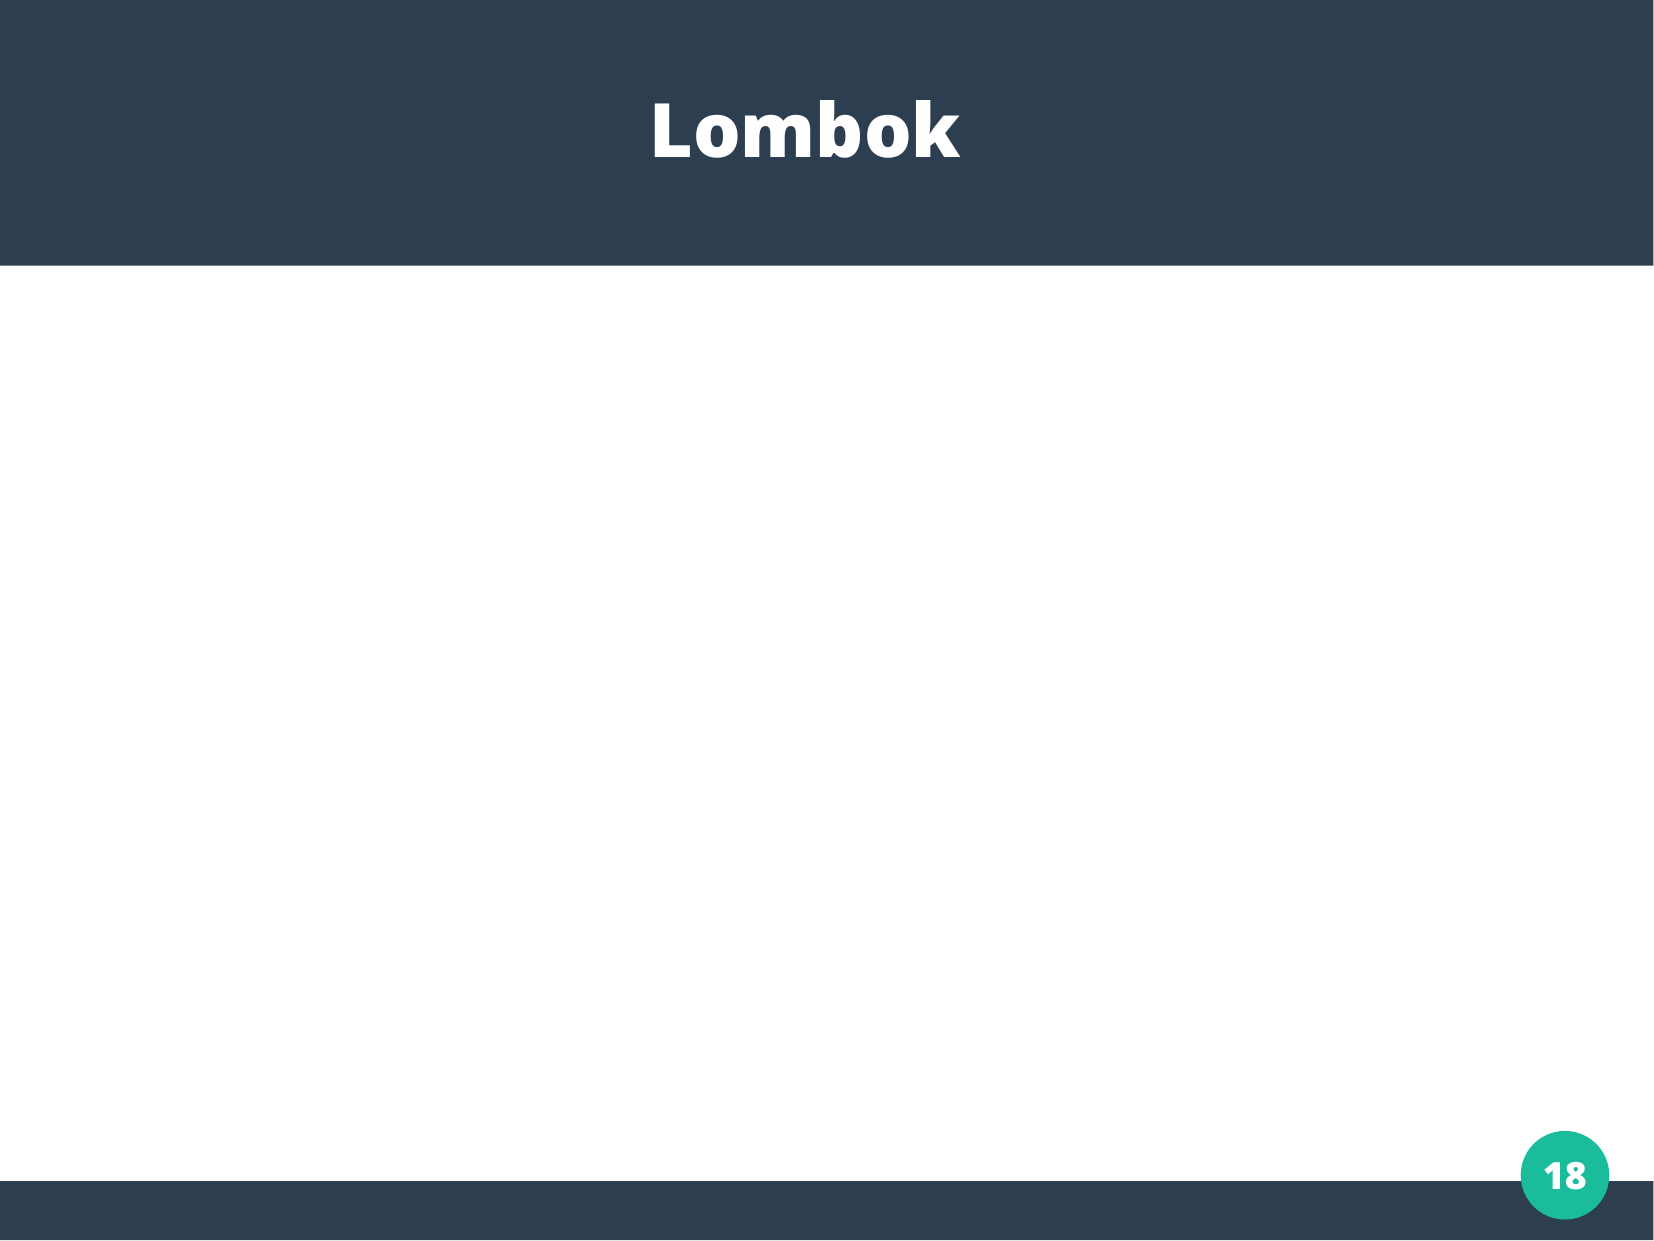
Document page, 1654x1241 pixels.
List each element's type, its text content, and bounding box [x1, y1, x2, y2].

title Lombok [59, 49, 1595, 207]
